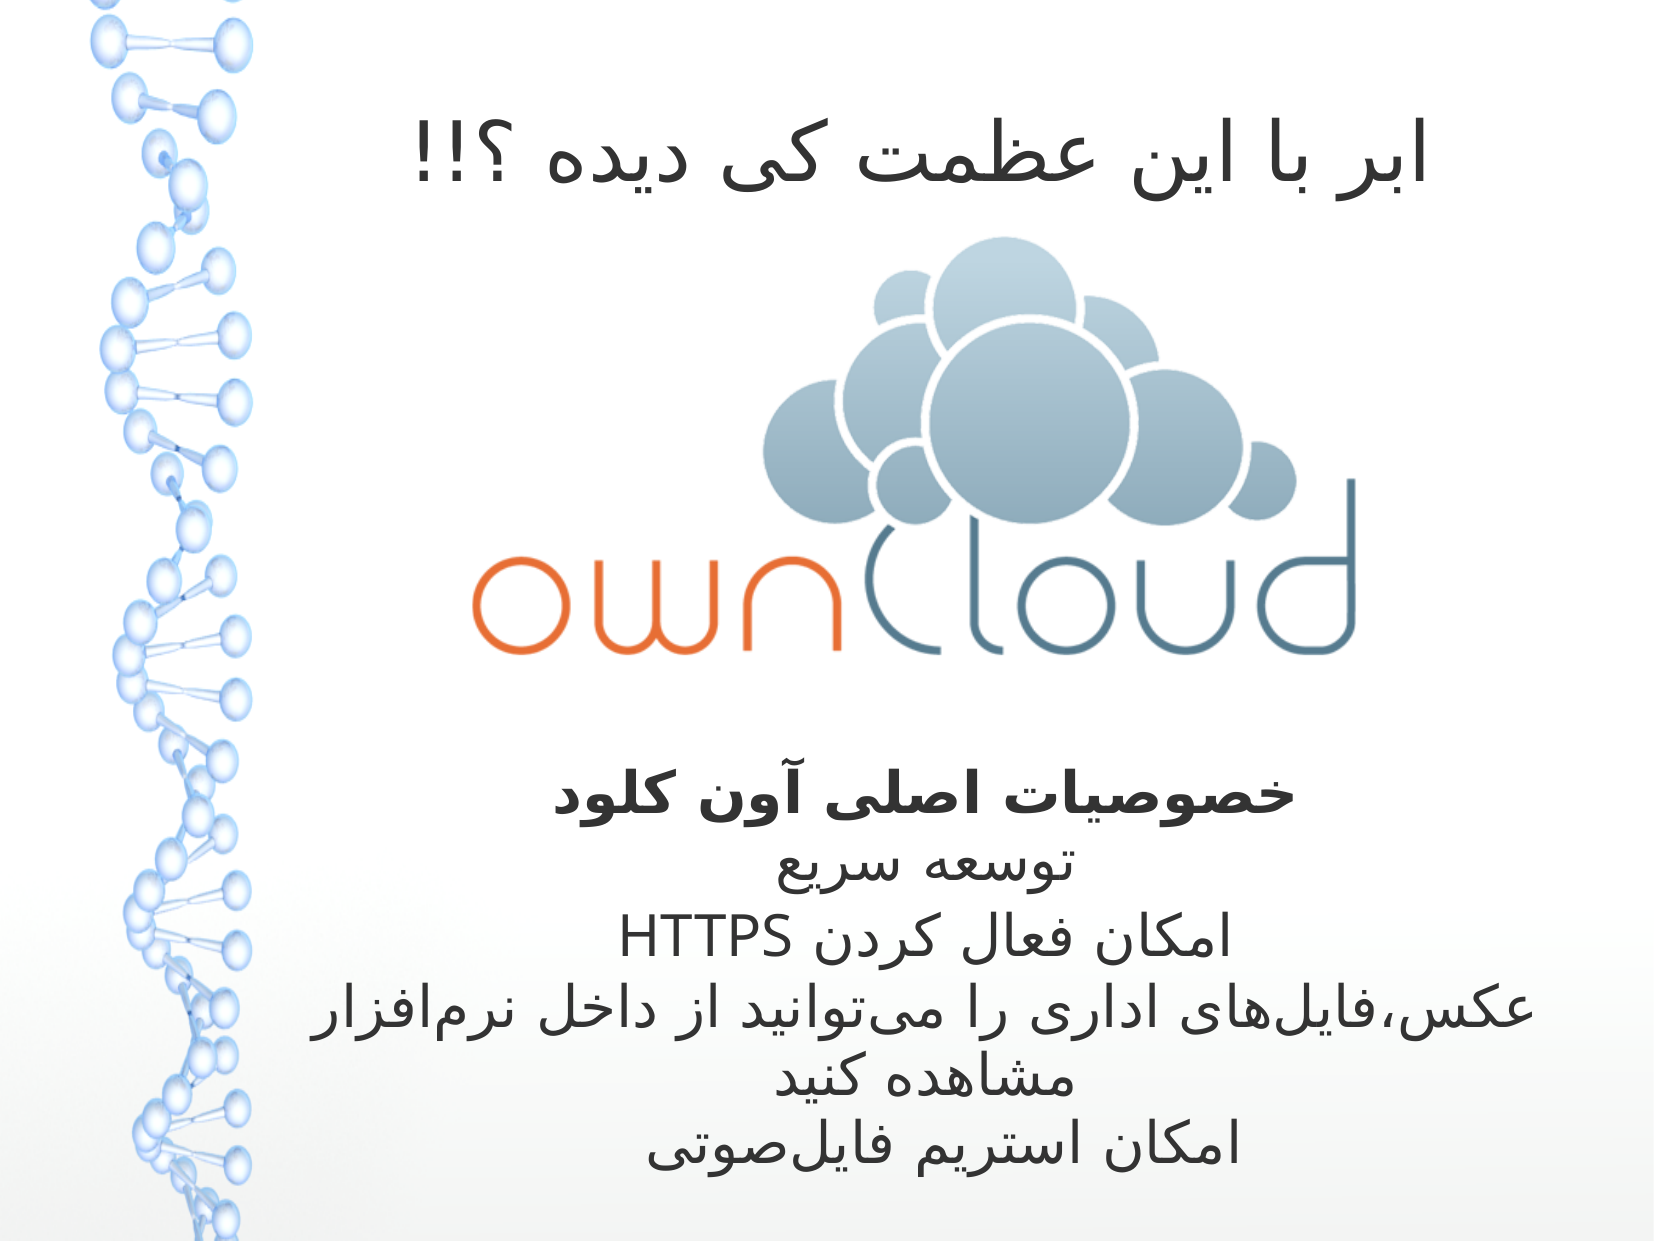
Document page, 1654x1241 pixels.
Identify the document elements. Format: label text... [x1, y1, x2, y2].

text_box خصوصیات اصلی آون کلود توسعه سریع امکان فعال کردن HTTPS عکس،فایل‌های اداری را می‌توانید از داخل نرم‌افزار مشاهده کنید امکان استریم فایل‌صوتی [291, 670, 1561, 1241]
picture [0, 0, 1654, 1241]
title ابر با این عظمت کی‌ دیده ؟!! [269, 49, 1571, 257]
